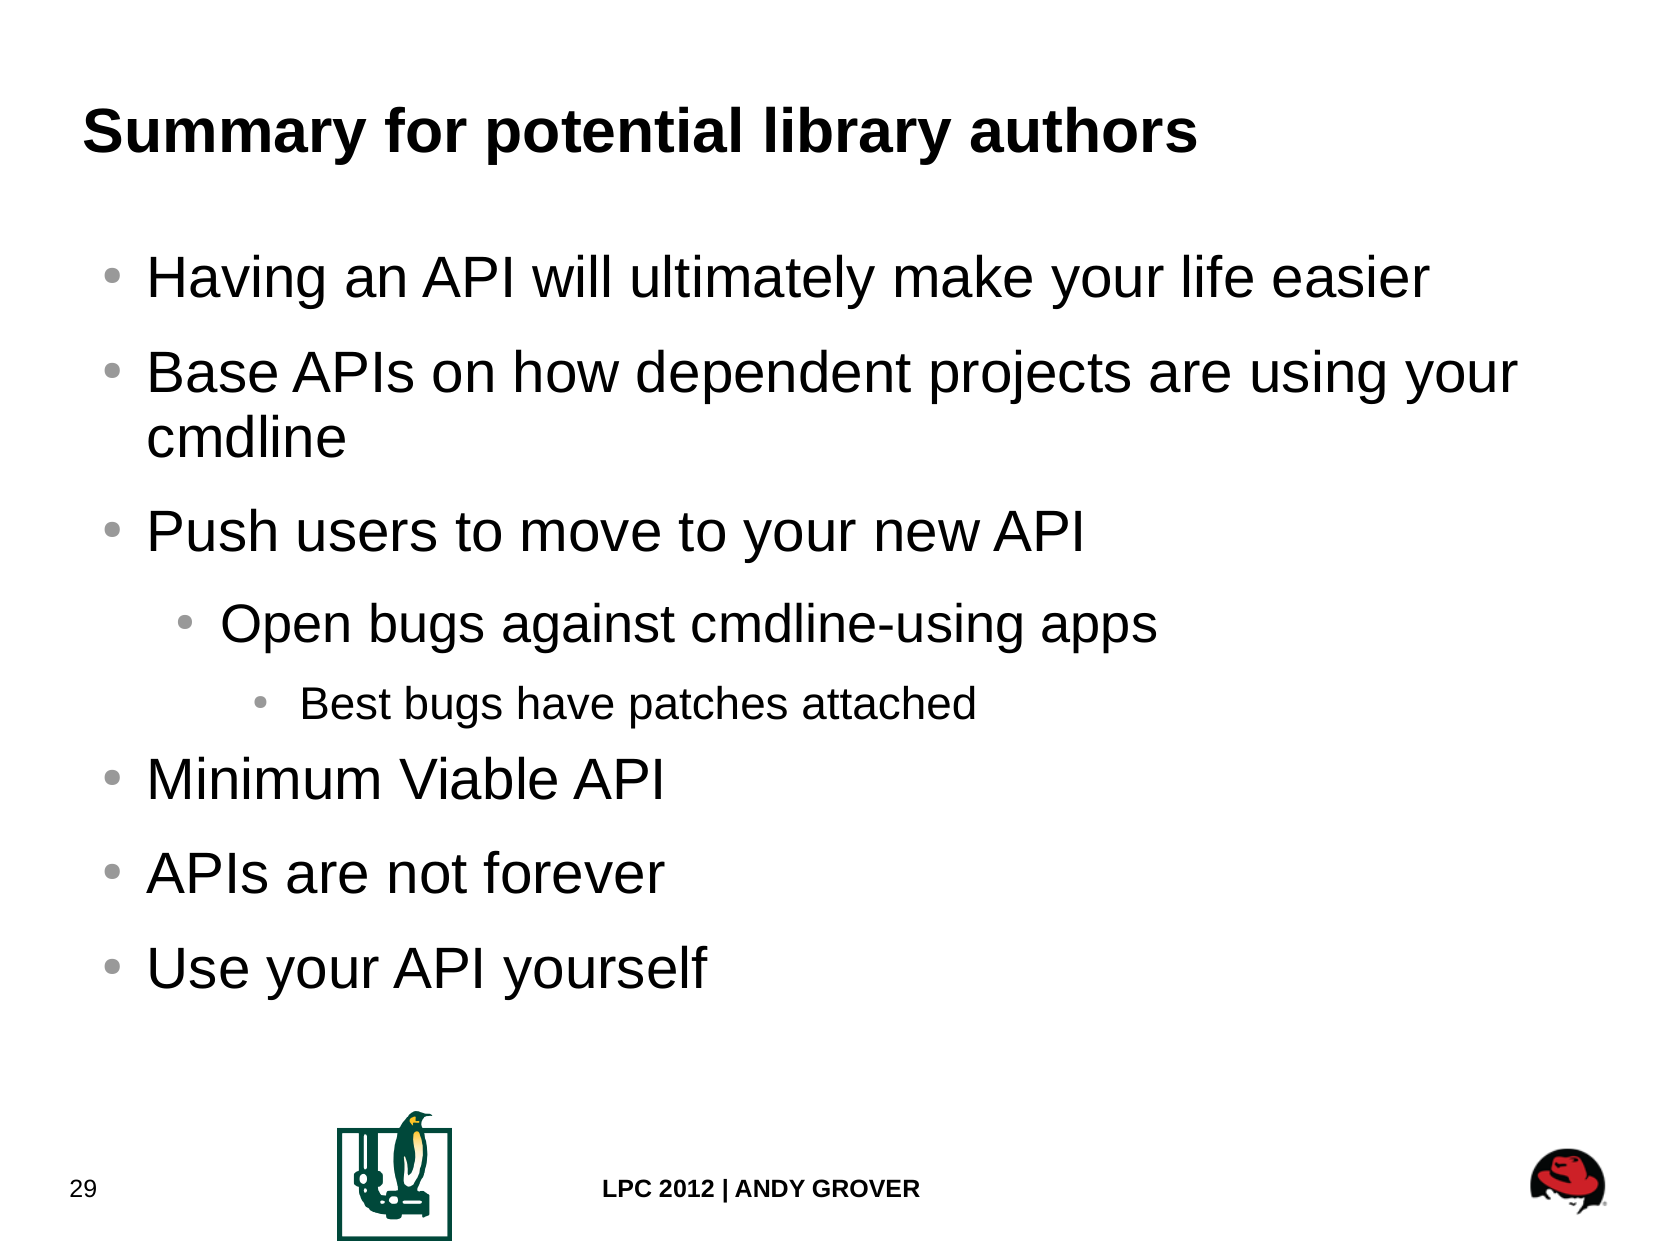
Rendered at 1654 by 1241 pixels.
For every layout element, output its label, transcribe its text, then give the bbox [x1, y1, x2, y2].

list Having an API will ultimately make your life easier Base APIs on how dependent projects are using your cmdline Push users to move to your new API Open bugs against cmdline-using apps Best bugs have patches attached Minimum Viable API APIs are not forever Use your API yourself [86, 244, 1576, 1039]
picture [337, 1111, 452, 1241]
title Summary for potential library authors [82, 37, 1571, 226]
picture [1529, 1146, 1613, 1224]
